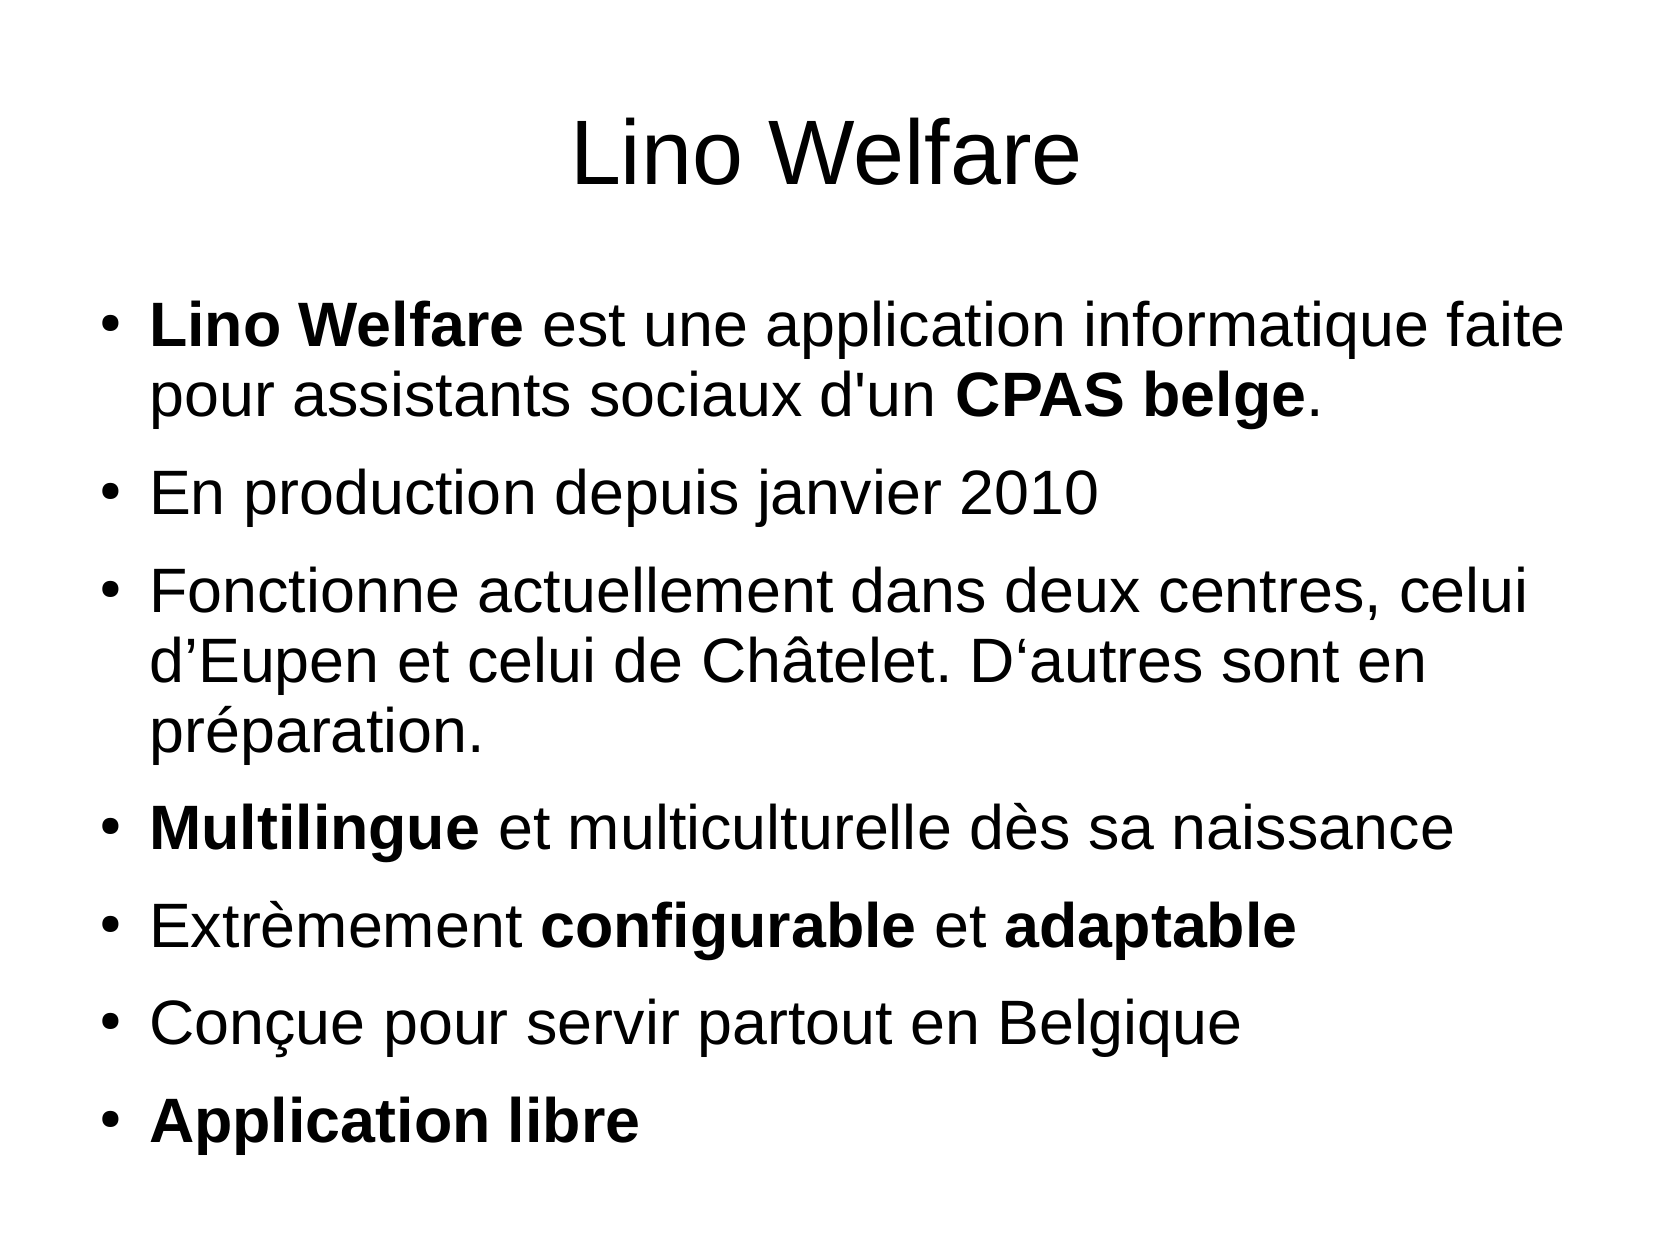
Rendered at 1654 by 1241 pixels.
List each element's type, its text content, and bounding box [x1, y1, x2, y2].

title Lino Welfare [82, 49, 1571, 257]
list Lino Welfare est une application informatique faite pour assistants sociaux d'un CPAS belge. En production depuis janvier 2010 Fonctionne actuellement dans deux centres, celui d’Eupen et celui de Châtelet. D‘autres sont en préparation. Multilingue et multiculturelle dès sa naissance Extrèmement configurable et adaptable Conçue pour servir partout en Belgique Application libre [82, 290, 1571, 1158]
